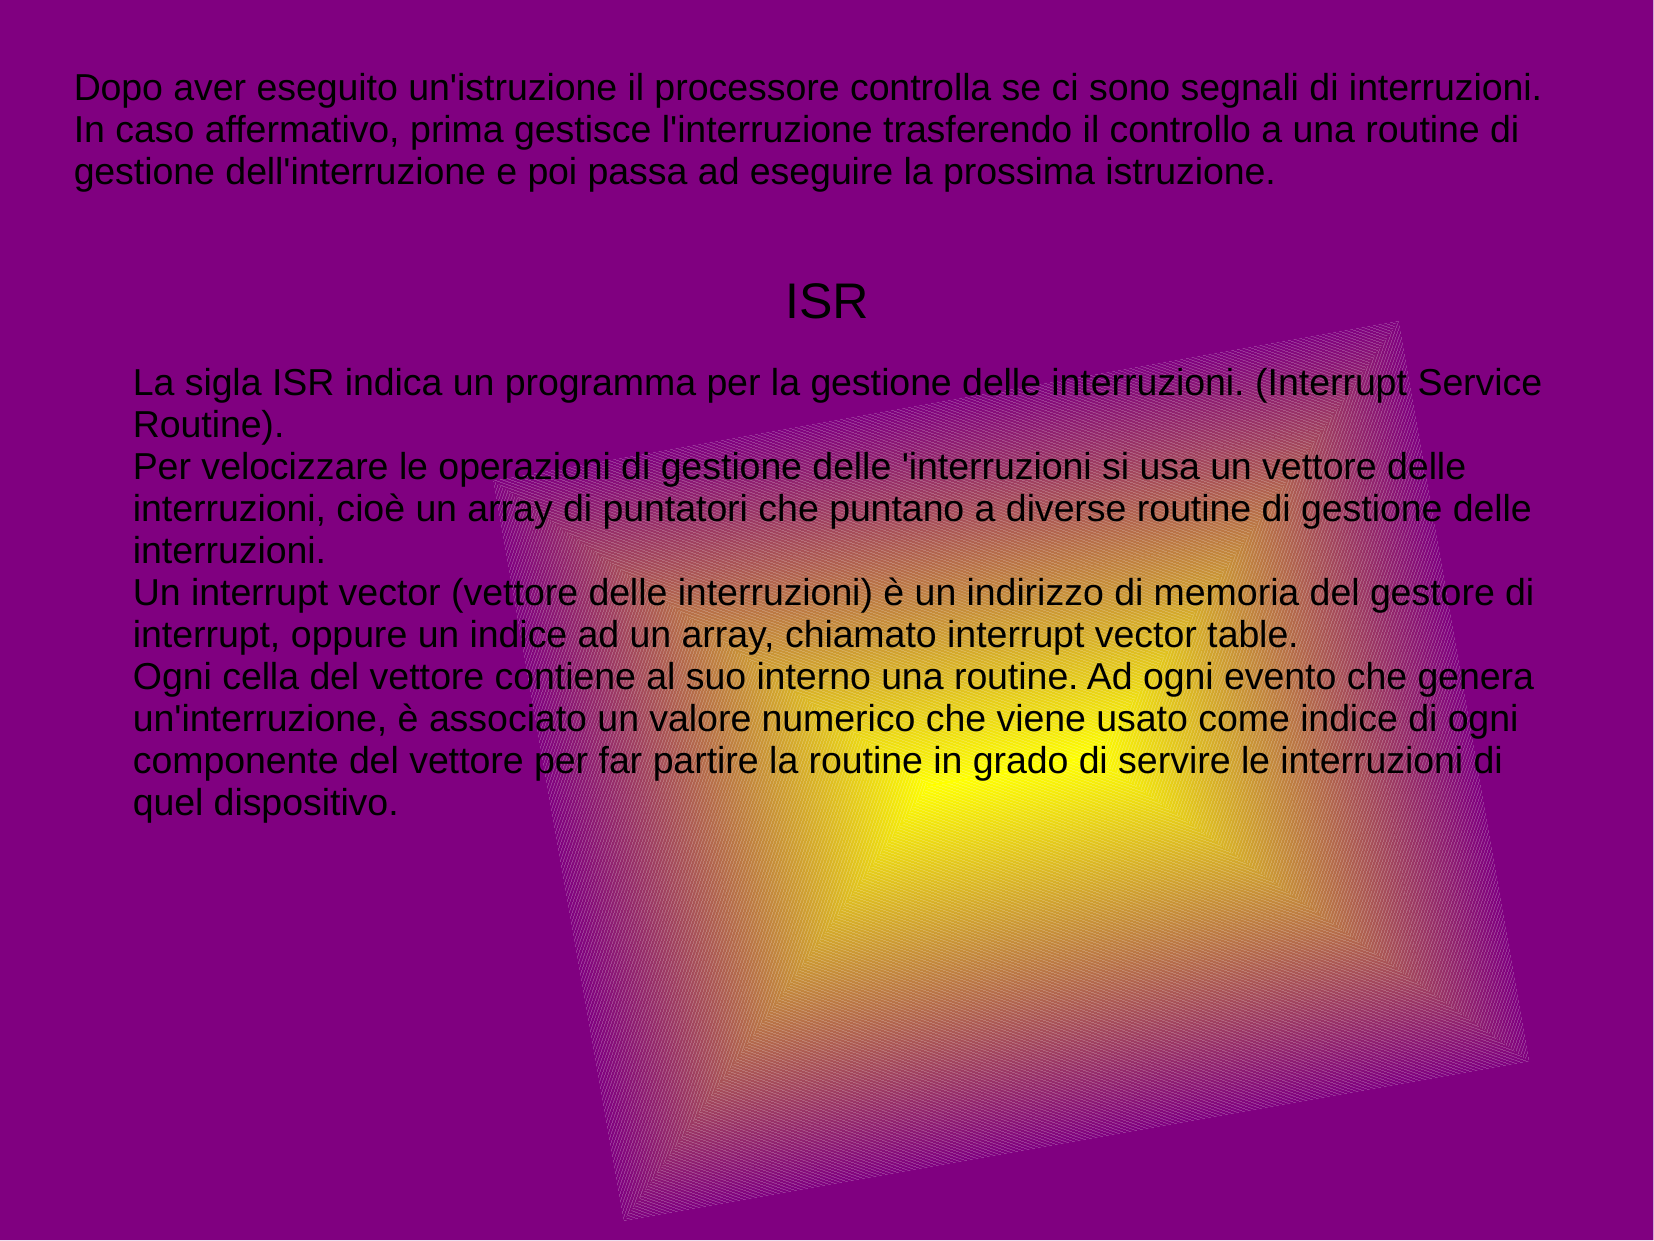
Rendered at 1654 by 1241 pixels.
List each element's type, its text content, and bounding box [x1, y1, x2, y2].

text_box Dopo aver eseguito un'istruzione il processore controlla se ci sono segnali di interruzioni. In caso affermativo, prima gestisce l'interruzione trasferendo il controllo a una routine di gestione dell'interruzione e poi passa ad eseguire la prossima istruzione. [59, 59, 1625, 200]
text_box ISR [649, 265, 1004, 337]
text_box La sigla ISR indica un programma per la gestione delle interruzioni. (Interrupt Service Routine). Per velocizzare le operazioni di gestione delle 'interruzioni si usa un vettore delle interruzioni, cioè un array di puntatori che puntano a diverse routine di gestione delle interruzioni. Un interrupt vector (vettore delle interruzioni) è un indirizzo di memoria del gestore di interrupt, oppure un indice ad un array, chiamato interrupt vector table. Ogni cella del vettore contiene al suo interno una routine. Ad ogni evento che genera un'interruzione, è associato un valore numerico che viene usato come indice di ogni componente del vettore per far partire la routine in grado di servire le interruzioni di quel dispositivo. [118, 354, 1565, 832]
